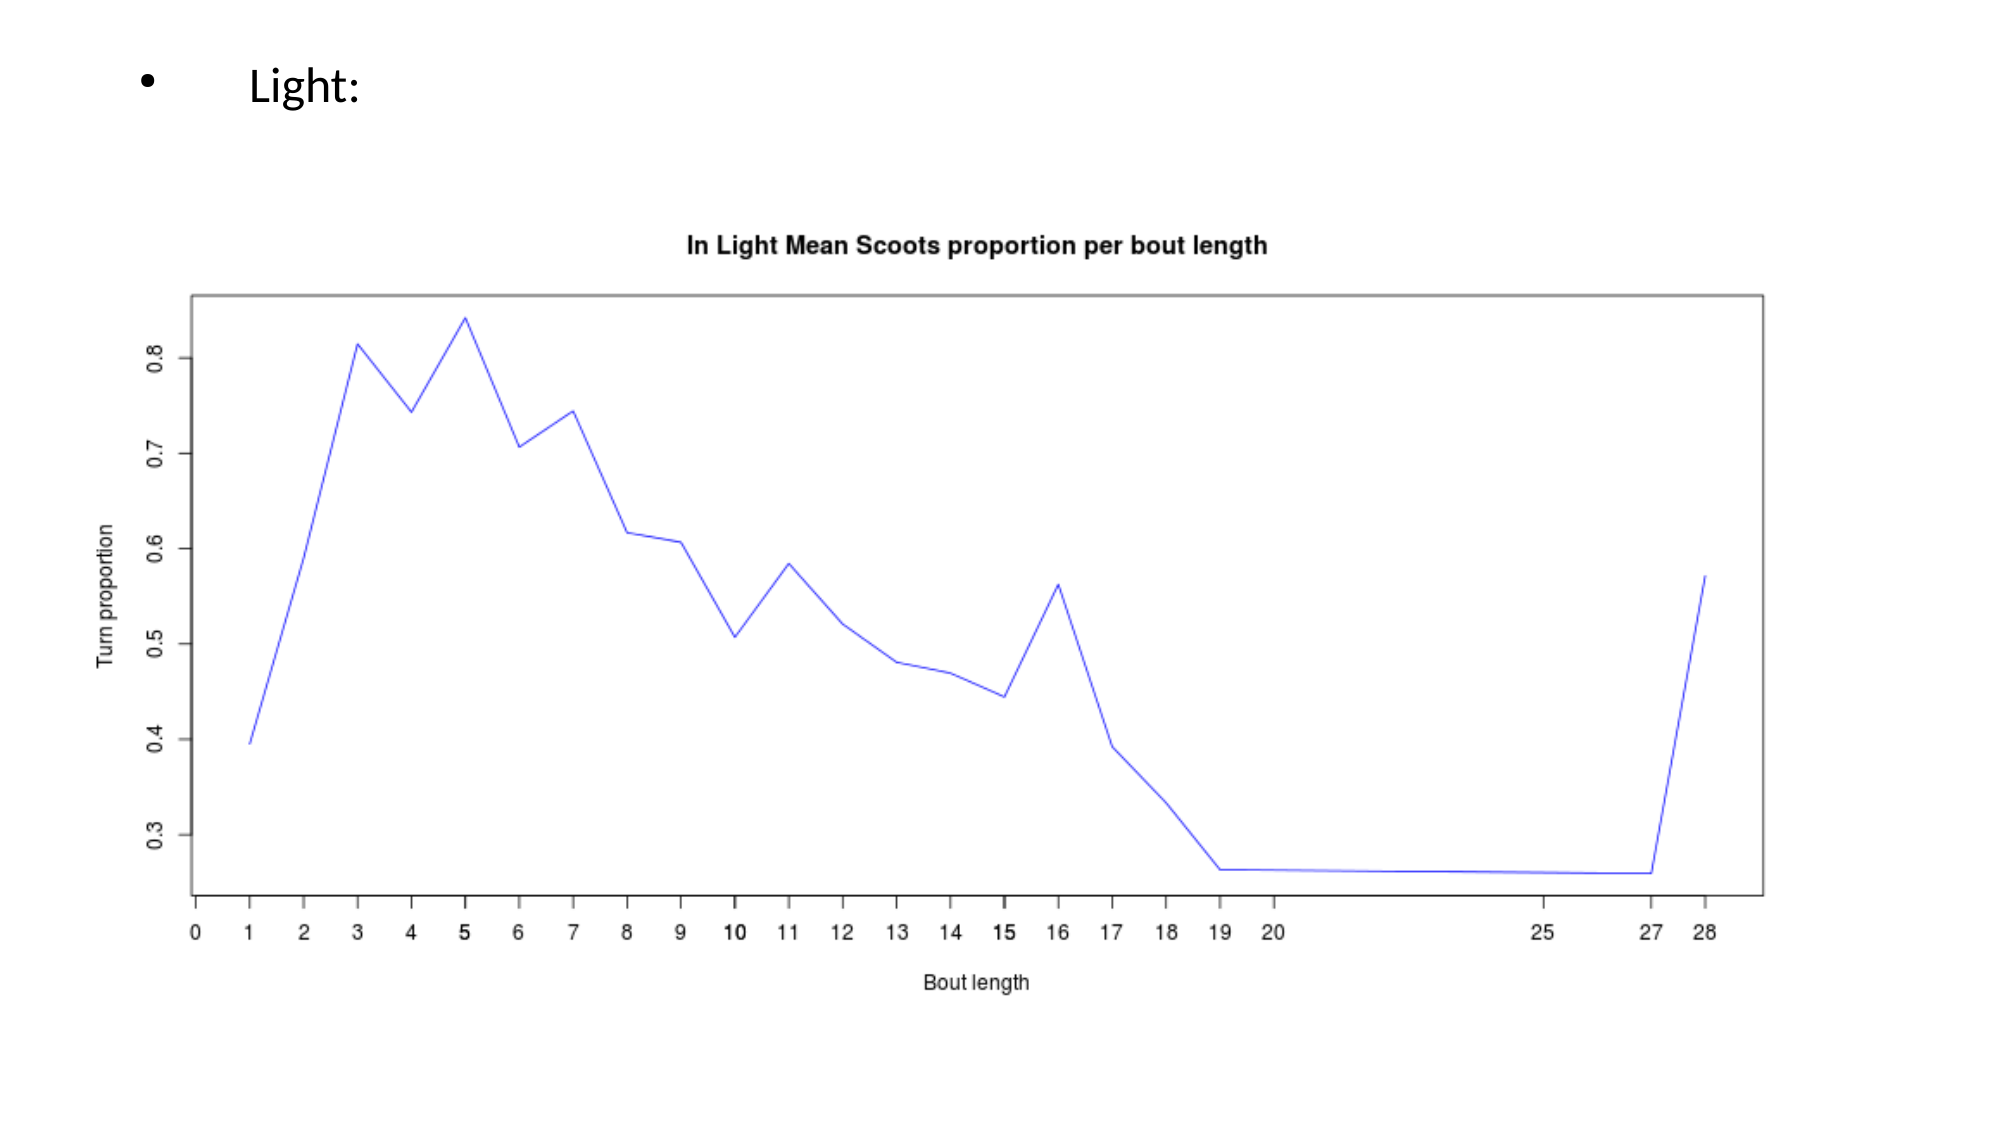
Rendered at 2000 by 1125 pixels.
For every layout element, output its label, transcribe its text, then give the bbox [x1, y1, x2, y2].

text_box Light: [0, 0, 2000, 946]
picture [90, 194, 1816, 1023]
